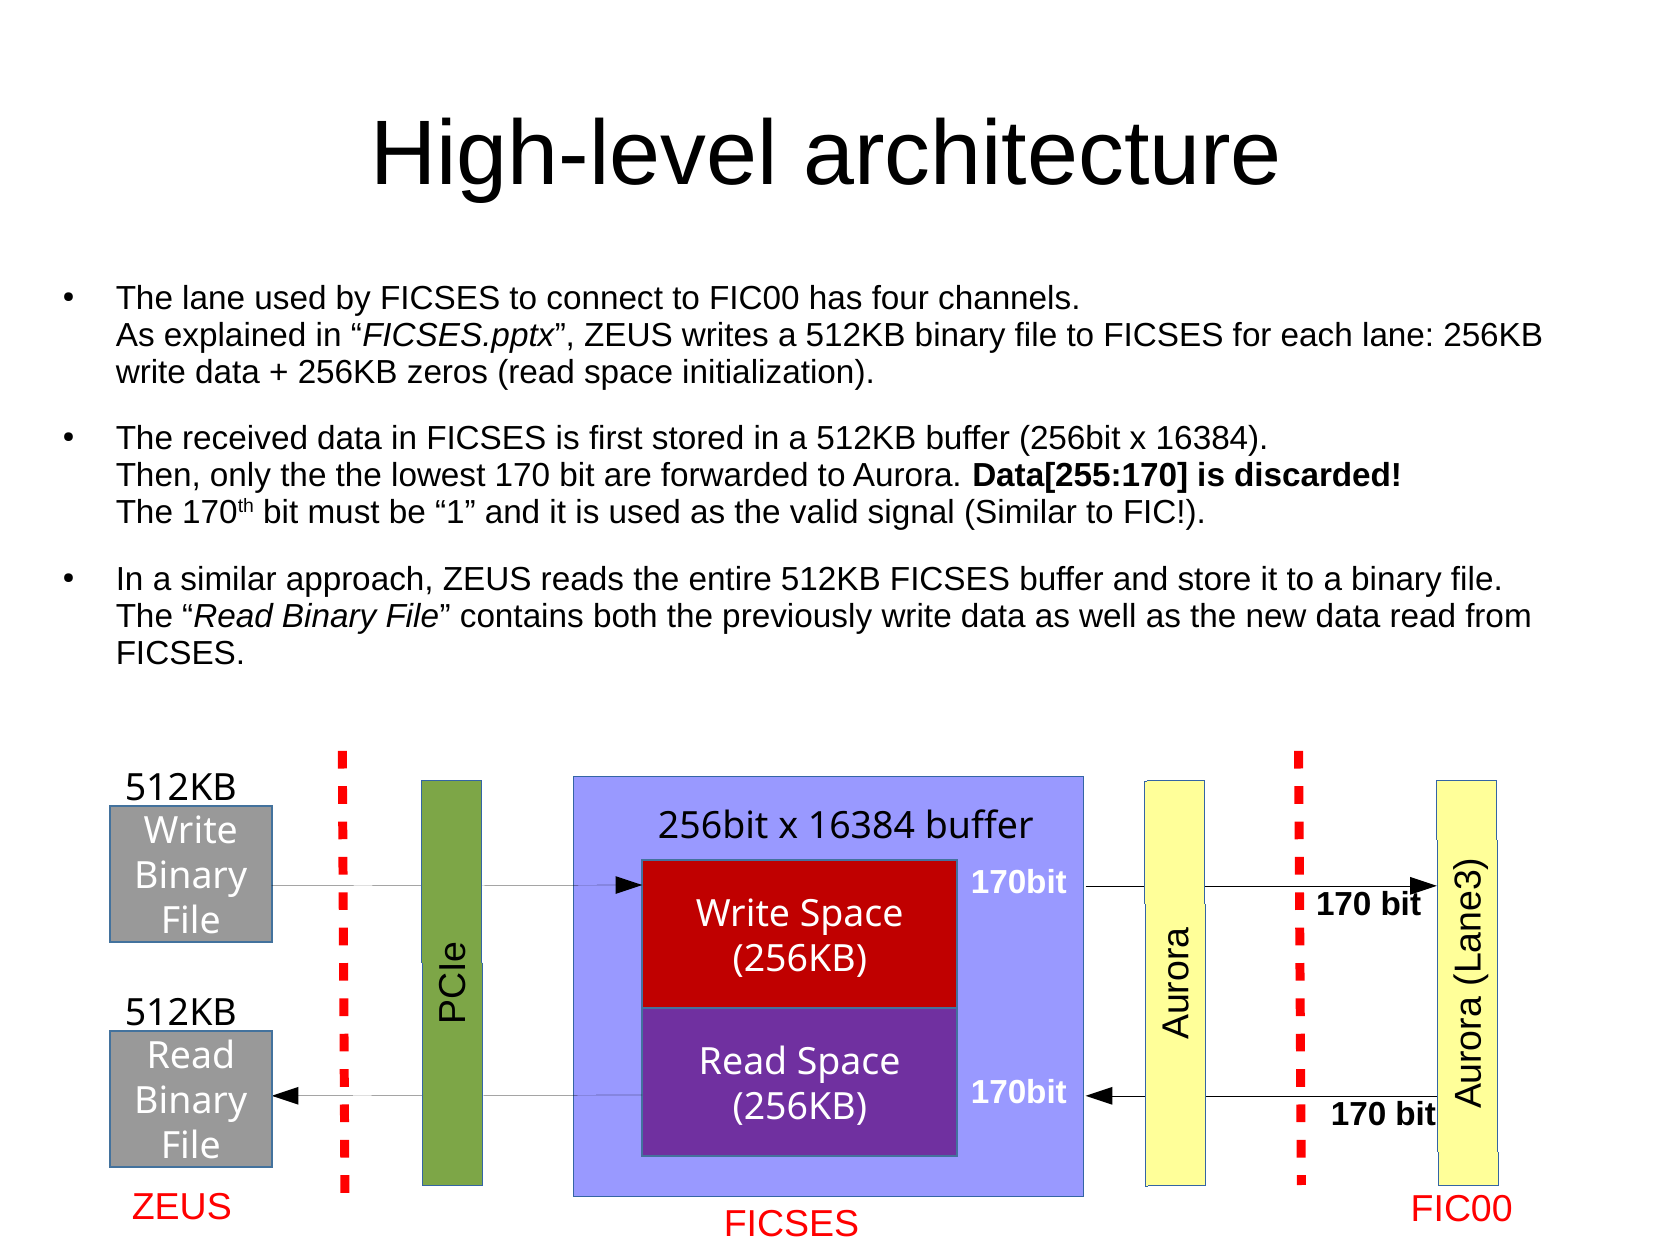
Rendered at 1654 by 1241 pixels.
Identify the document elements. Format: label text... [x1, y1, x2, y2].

text_box Write Binary File [110, 812, 272, 942]
text_box Read Space (256KB) [642, 1008, 958, 1156]
text_box [573, 1096, 1084, 1197]
text_box ZEUS [8, 1177, 356, 1235]
title High-level architecture [82, 49, 1571, 257]
list The lane used by FICSES to connect to FIC00 has four channels. As explained in “FICSES.pptx”, ZEUS writes a 512KB binary file to FICSES for each lane: 256KB write data + 256KB zeros (read space initialization). The received data in FICSES is first stored in a 512KB buffer (256bit x 16384). Then, only the the lowest 170 bit are forwarded to Aurora. Data[255:170] is discarded! The 170th bit must be “1” and it is used as the valid signal (Similar to FIC!). In a similar approach, ZEUS reads the entire 512KB FICSES buffer and store it to a binary file. The “Read Binary File” contains both the previously write data as well as the new data read from FICSES. [45, 279, 1571, 745]
text_box 170 bit [1245, 885, 1456, 938]
text_box PCIe [421, 780, 483, 1186]
text_box FIC00 [1287, 1180, 1636, 1238]
text_box Aurora [1144, 780, 1206, 1187]
text_box Read Binary File [110, 1037, 272, 1167]
text_box 170bit [900, 863, 1110, 916]
text_box Write Space (256KB) [642, 860, 958, 1008]
text_box 256bit x 16384 buffer [643, 791, 1096, 852]
text_box 170 bit [1260, 1095, 1470, 1148]
text_box Aurora (Lane3) [1436, 780, 1499, 1180]
text_box 170bit [900, 1073, 1110, 1126]
text_box [573, 886, 642, 1095]
text_box 512KB [110, 752, 272, 812]
text_box [573, 776, 1084, 885]
text_box 512KB [110, 977, 272, 1037]
text_box FICSES [618, 1195, 966, 1241]
text_box [958, 916, 1084, 1073]
